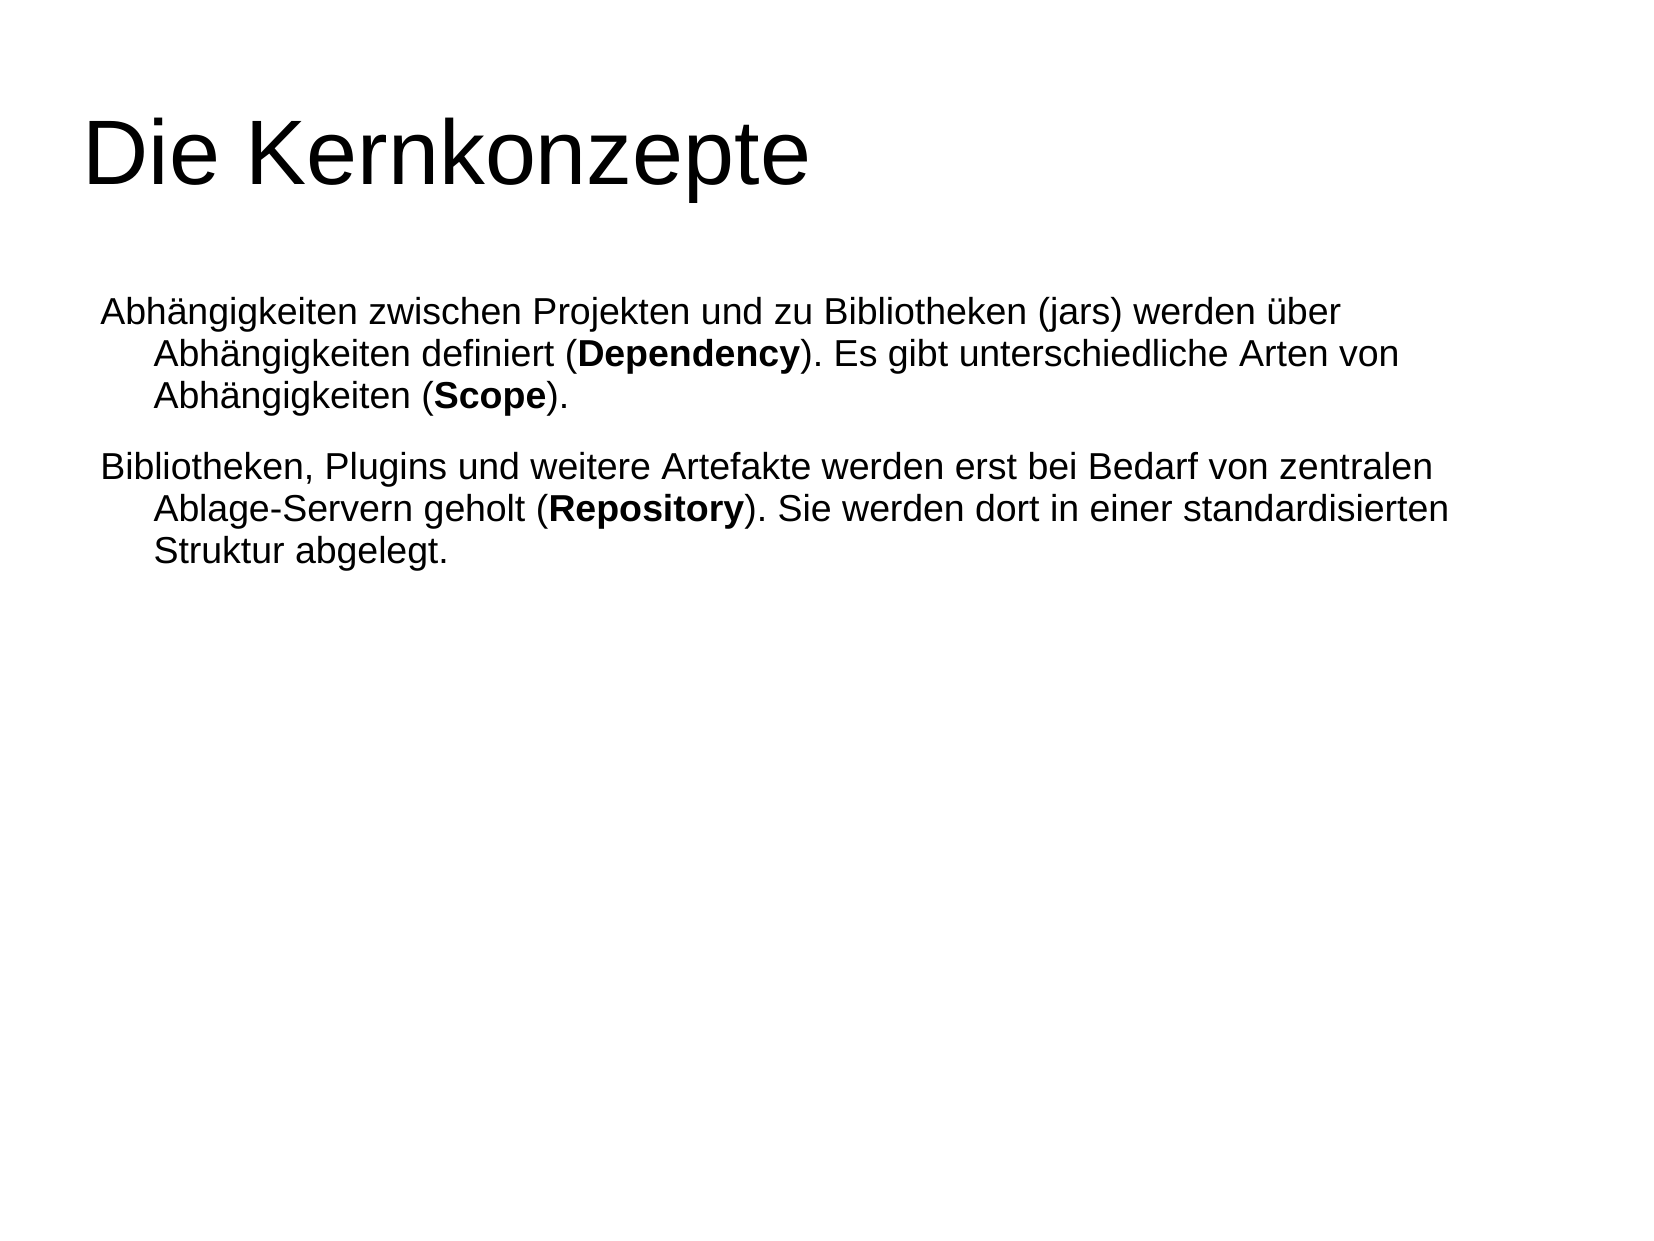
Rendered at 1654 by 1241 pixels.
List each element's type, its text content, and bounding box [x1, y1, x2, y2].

list Abhängigkeiten zwischen Projekten und zu Bibliotheken (jars) werden über Abhängigkeiten definiert (Dependency). Es gibt unterschiedliche Arten von Abhängigkeiten (Scope). Bibliotheken, Plugins und weitere Artefakte werden erst bei Bedarf von zentralen Ablage-Servern geholt (Repository). Sie werden dort in einer standardisierten Struktur abgelegt. [82, 290, 1571, 1094]
title Die Kernkonzepte [82, 56, 1571, 250]
